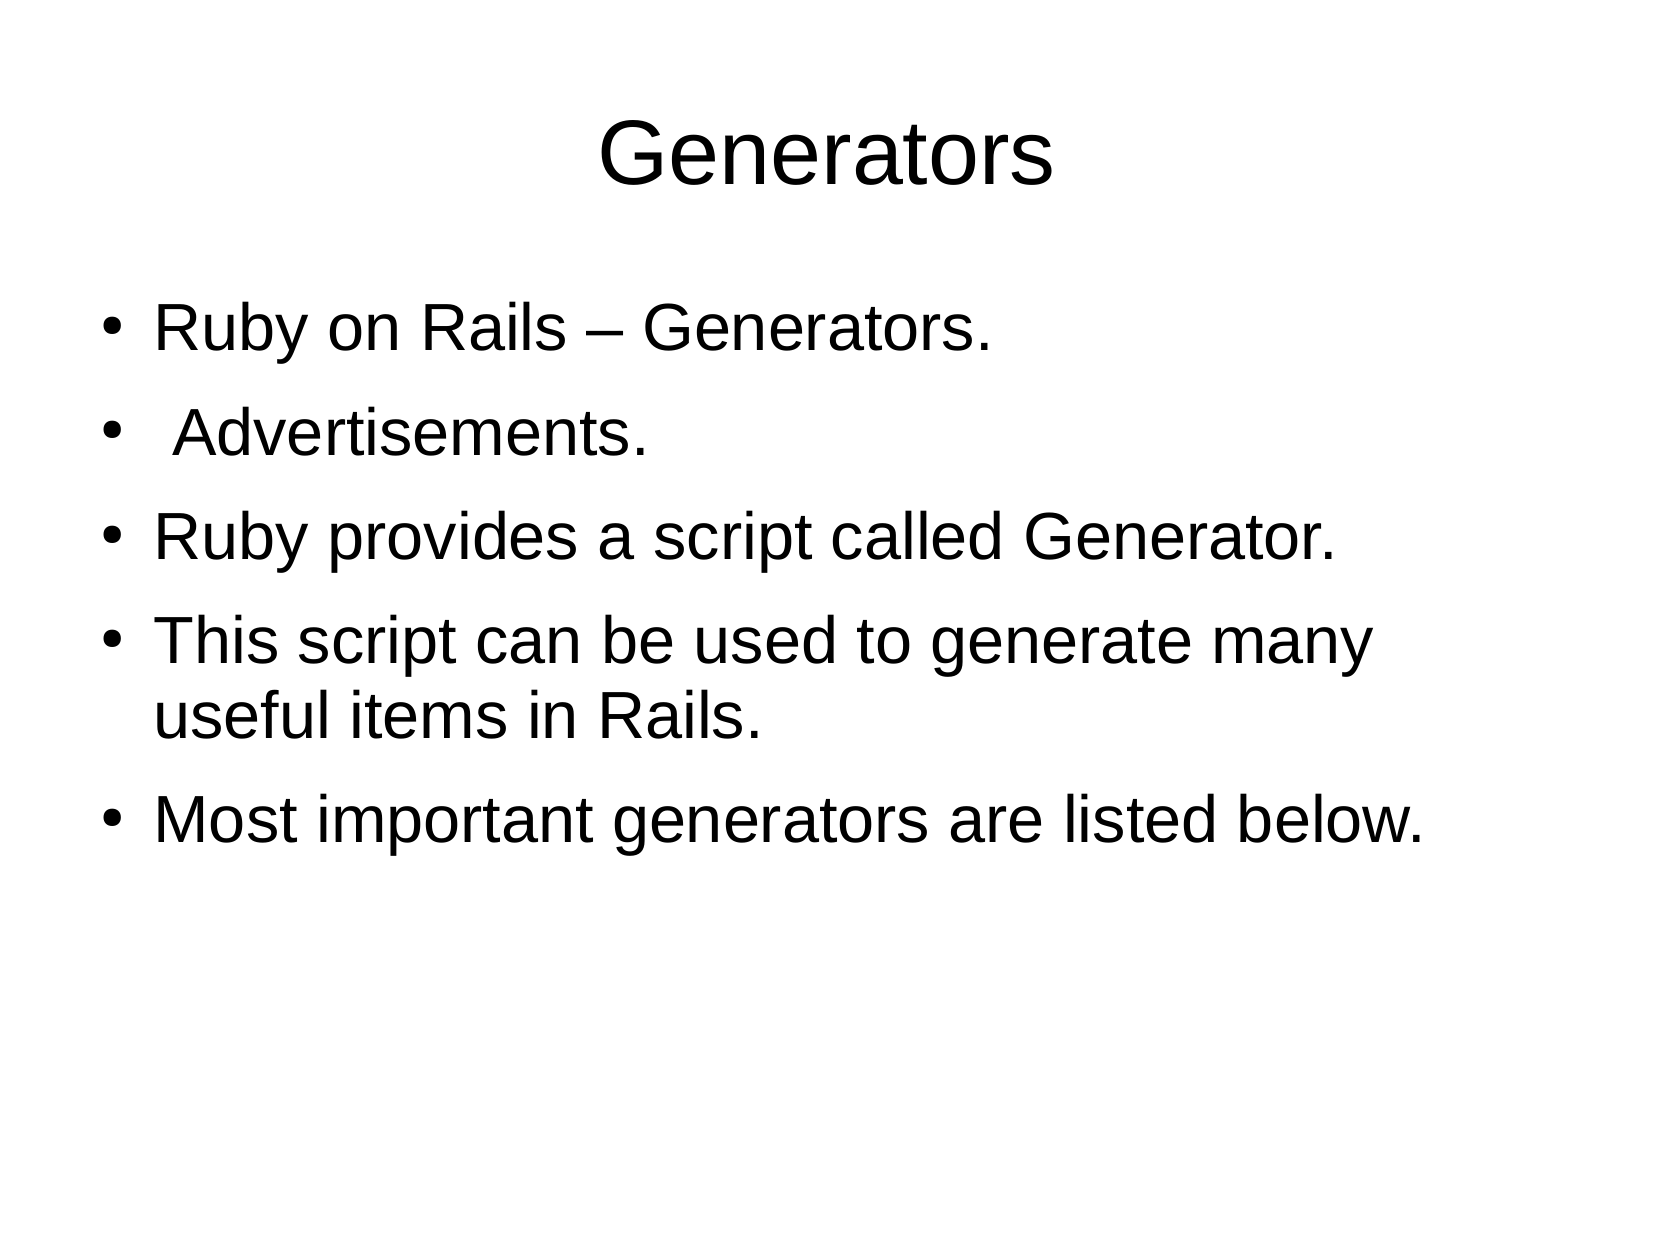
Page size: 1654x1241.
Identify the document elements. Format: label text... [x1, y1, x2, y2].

title Generators [82, 49, 1571, 257]
list Ruby on Rails – Generators. Advertisements. Ruby provides a script called Generator. This script can be used to generate many useful items in Rails. Most important generators are listed below. [82, 290, 1571, 1010]
